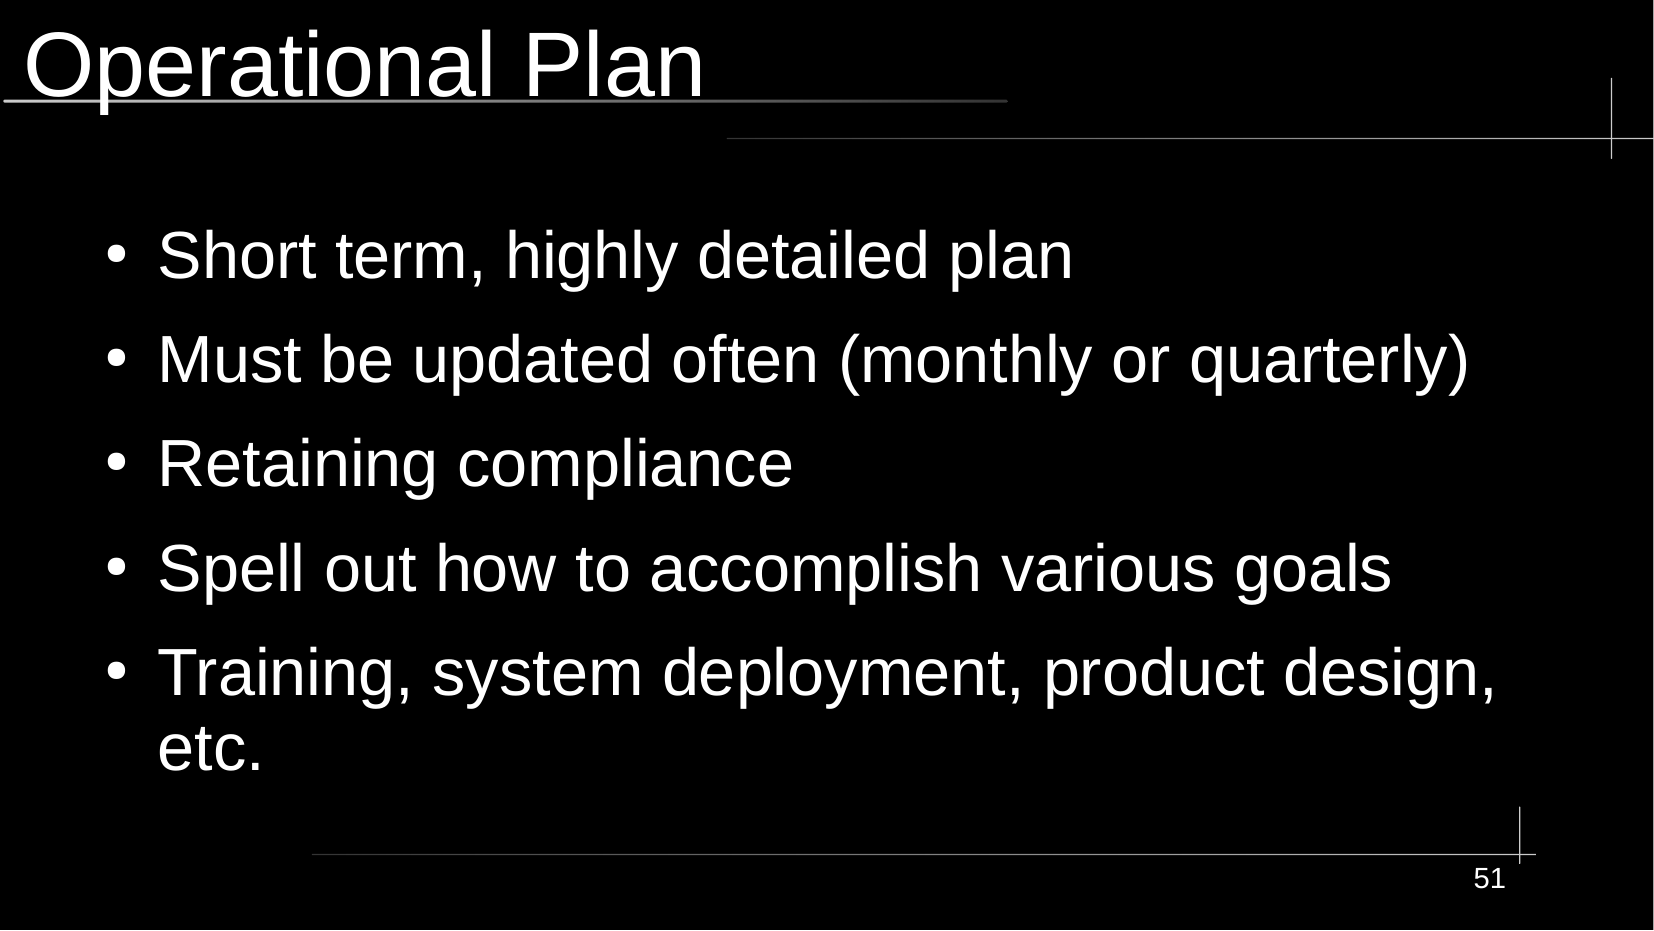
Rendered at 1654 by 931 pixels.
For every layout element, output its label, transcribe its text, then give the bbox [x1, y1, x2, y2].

list Short term, highly detailed plan Must be updated often (monthly or quarterly) Retaining compliance Spell out how to accomplish various goals Training, system deployment, product design, etc. [86, 217, 1576, 901]
title Operational Plan [23, 11, 1589, 119]
